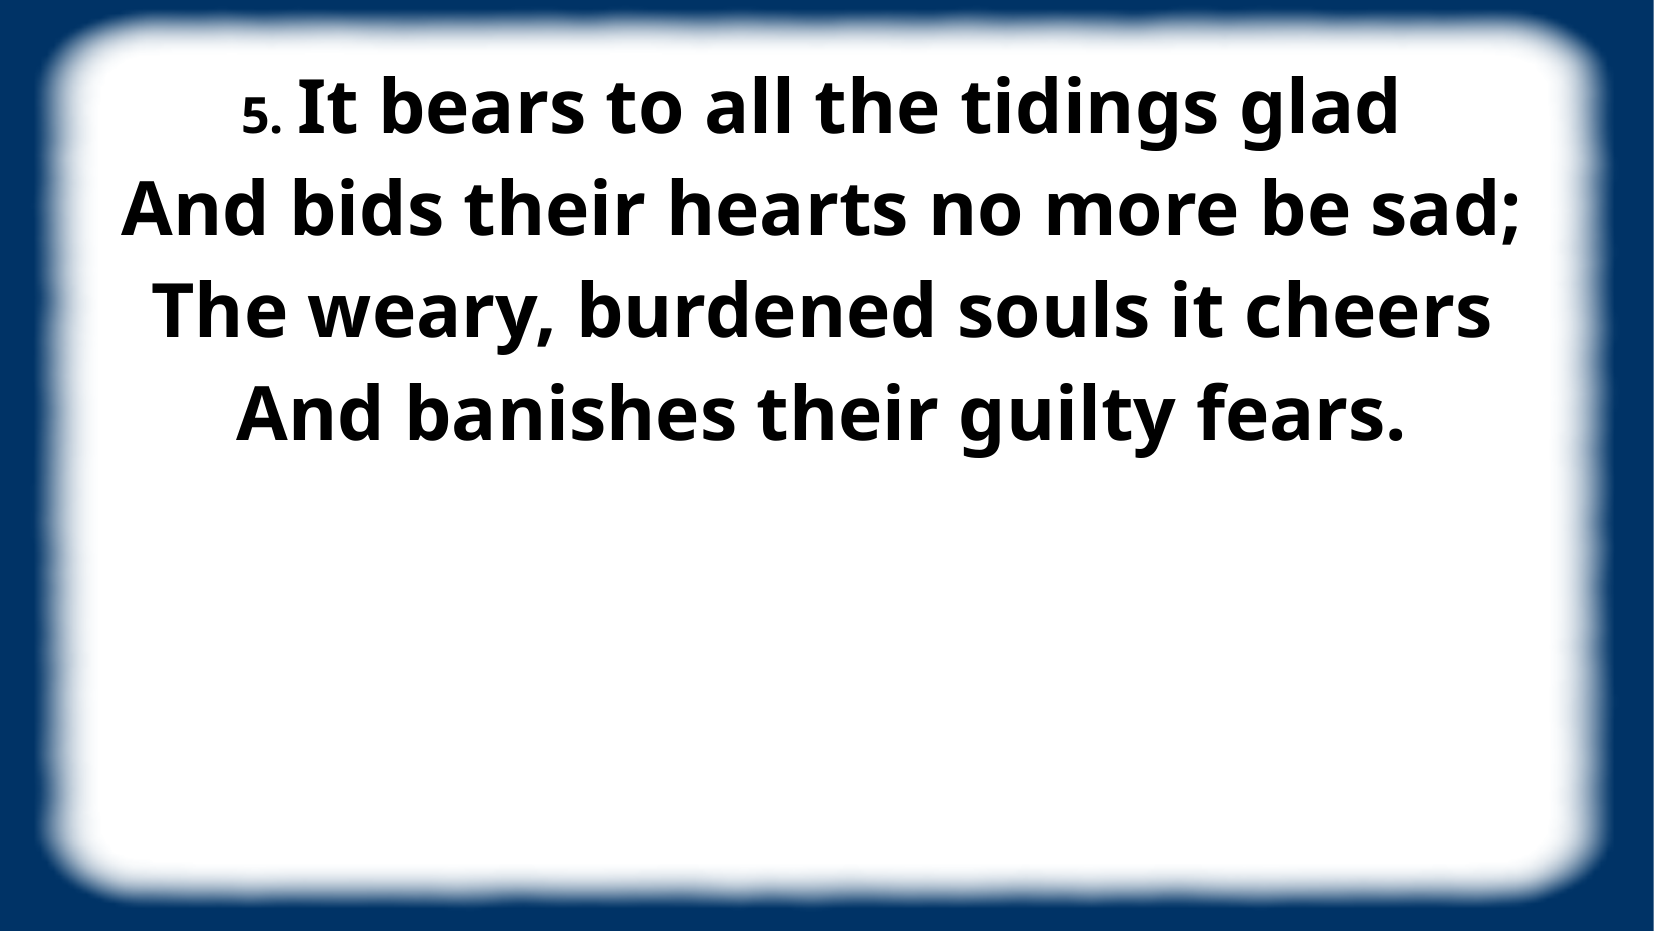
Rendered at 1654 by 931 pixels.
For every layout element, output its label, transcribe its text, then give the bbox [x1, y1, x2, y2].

text_box 5. It bears to all the tidings glad And bids their hearts no more be sad; The weary, burdened souls it cheers And banishes their guilty fears. [72, 45, 1573, 460]
picture [0, 0, 1654, 931]
